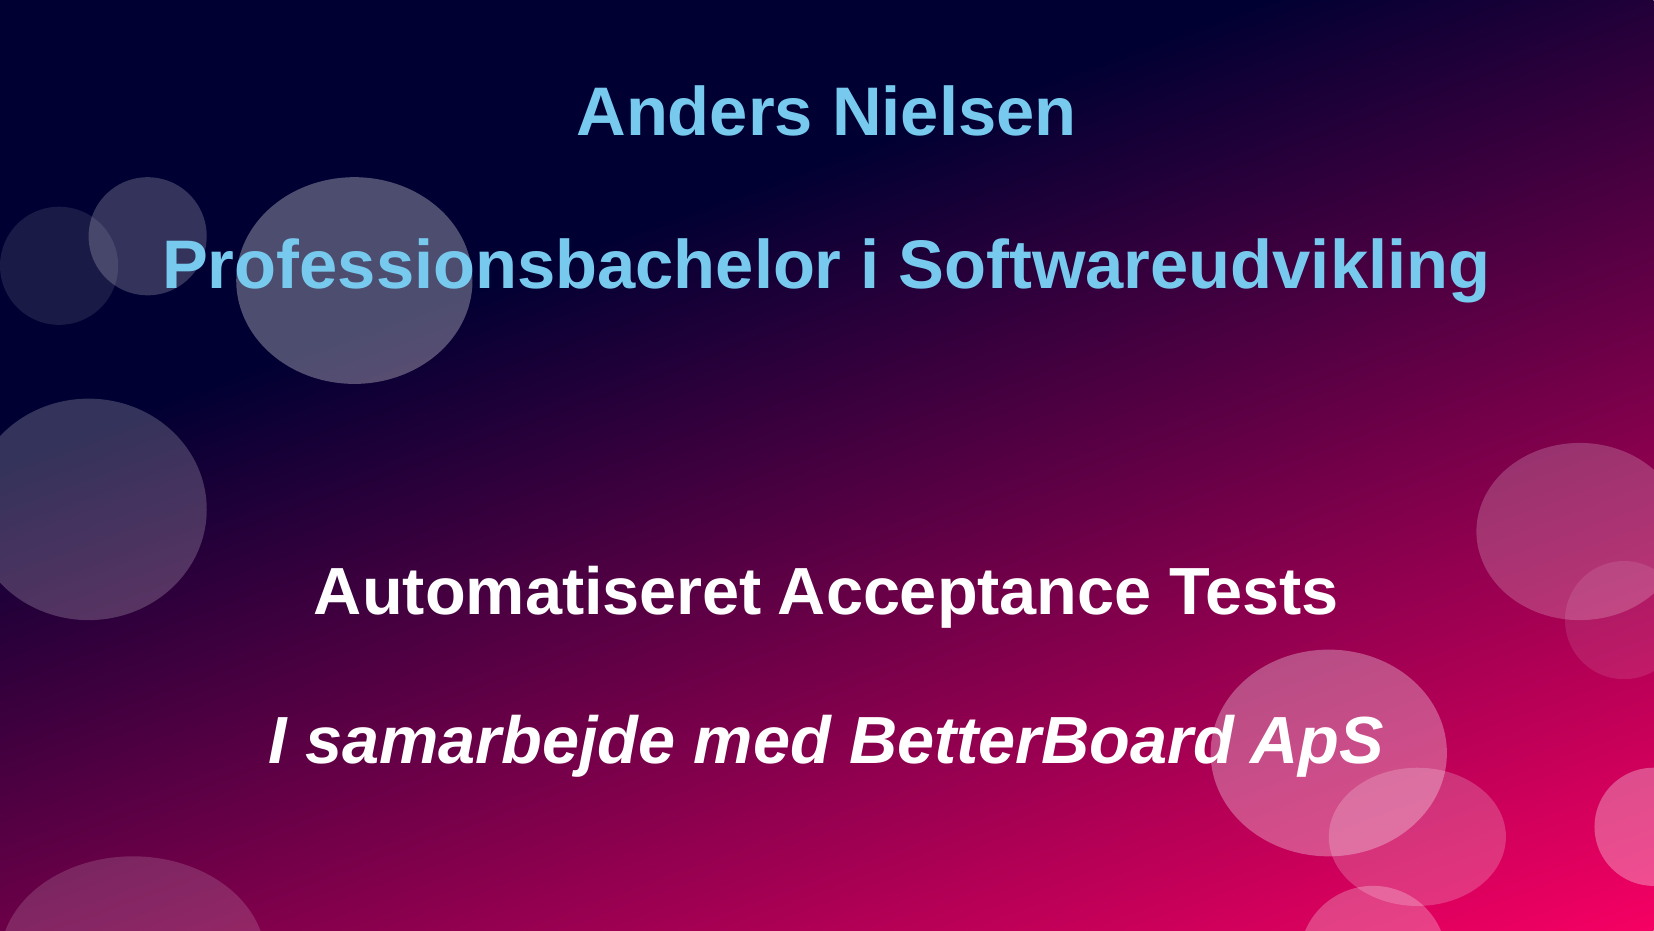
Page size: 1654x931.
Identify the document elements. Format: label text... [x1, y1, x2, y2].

title Anders Nielsen Professionsbachelor i Softwareudvikling [82, 72, 1571, 304]
subtitle Automatiseret Acceptance Tests I samarbejde med BetterBoard ApS [82, 404, 1571, 779]
